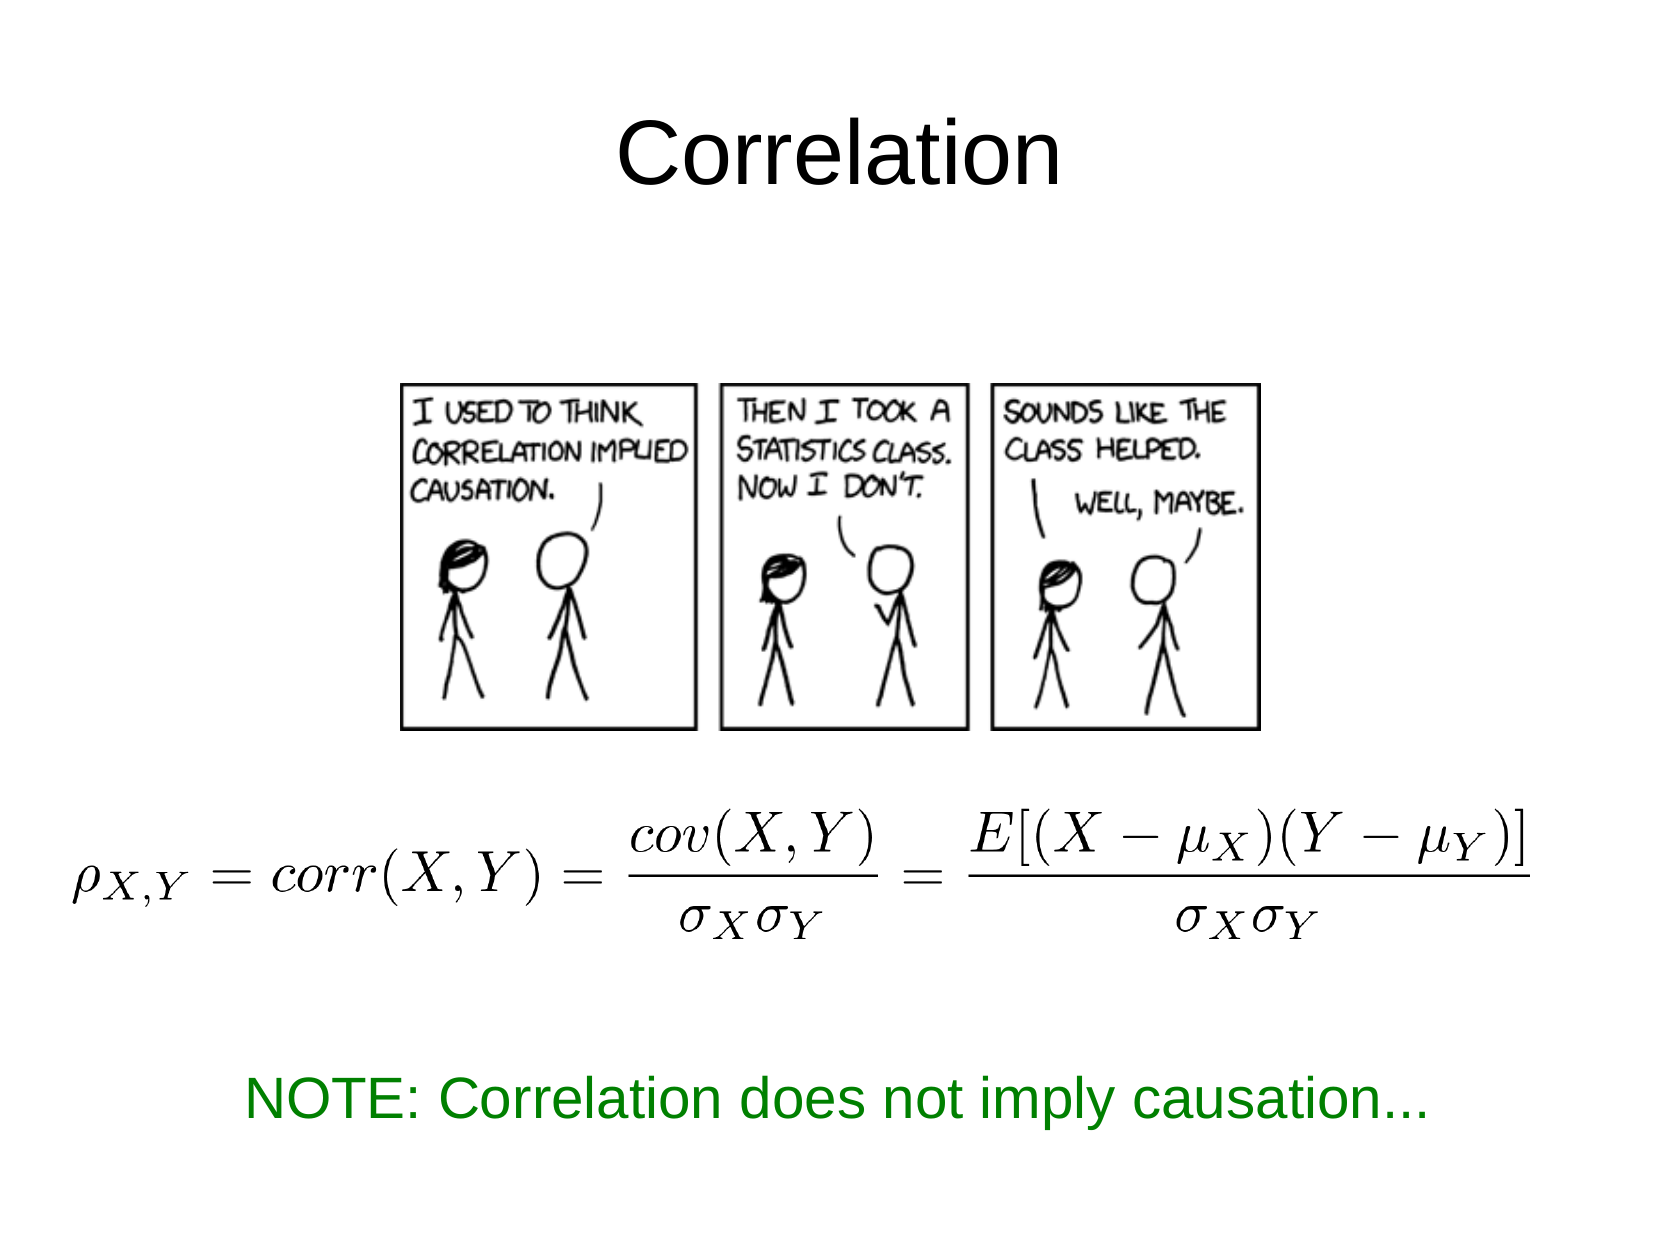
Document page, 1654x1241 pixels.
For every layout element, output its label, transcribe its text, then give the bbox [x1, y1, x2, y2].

picture [400, 383, 1261, 731]
title Correlation [82, 49, 1571, 257]
text_box NOTE: Correlation does not imply causation... [229, 1058, 1448, 1139]
picture [72, 808, 1530, 939]
list [74, 300, 1531, 1195]
